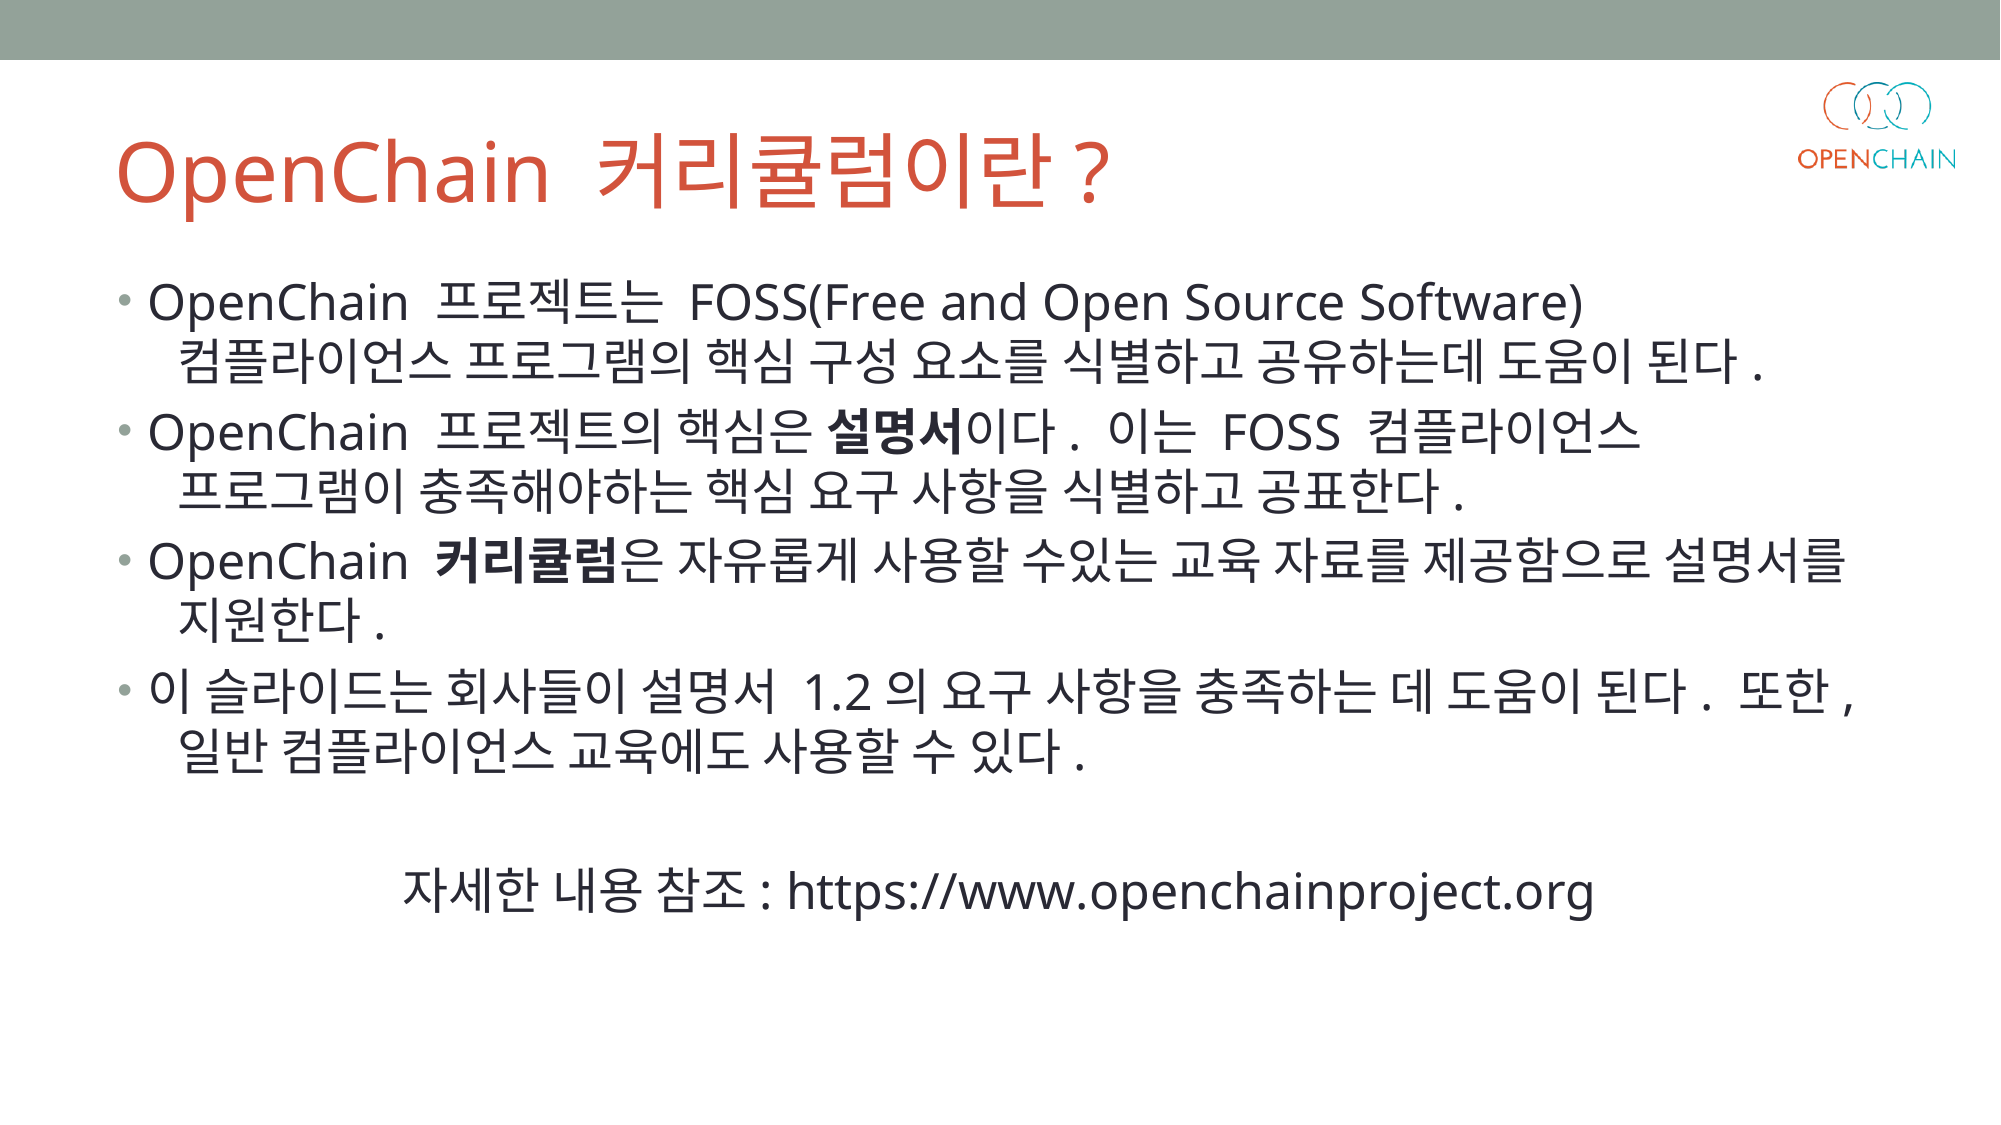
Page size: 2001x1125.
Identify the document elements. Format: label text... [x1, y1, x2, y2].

list OpenChain 프로젝트는 FOSS(Free and Open Source Software) 컴플라이언스 프로그램의 핵심 구성 요소를 식별하고 공유하는데 도움이 된다. OpenChain 프로젝트의 핵심은 설명서이다. 이는 FOSS 컴플라이언스 프로그램이 충족해야하는 핵심 요구 사항을 식별하고 공표한다. OpenChain 커리큘럼은 자유롭게 사용할 수있는 교육 자료를 제공함으로 설명서를 지원한다. 이 슬라이드는 회사들이 설명서 1.2의 요구 사항을 충족하는 데 도움이 된다. 또한, 일반 컴플라이언스 교육에도 사용할 수 있다. 자세한 내용 참조: https://www.openchainproject.org [102, 262, 1898, 1075]
title OpenChain 커리큘럼이란? [99, 87, 1900, 251]
